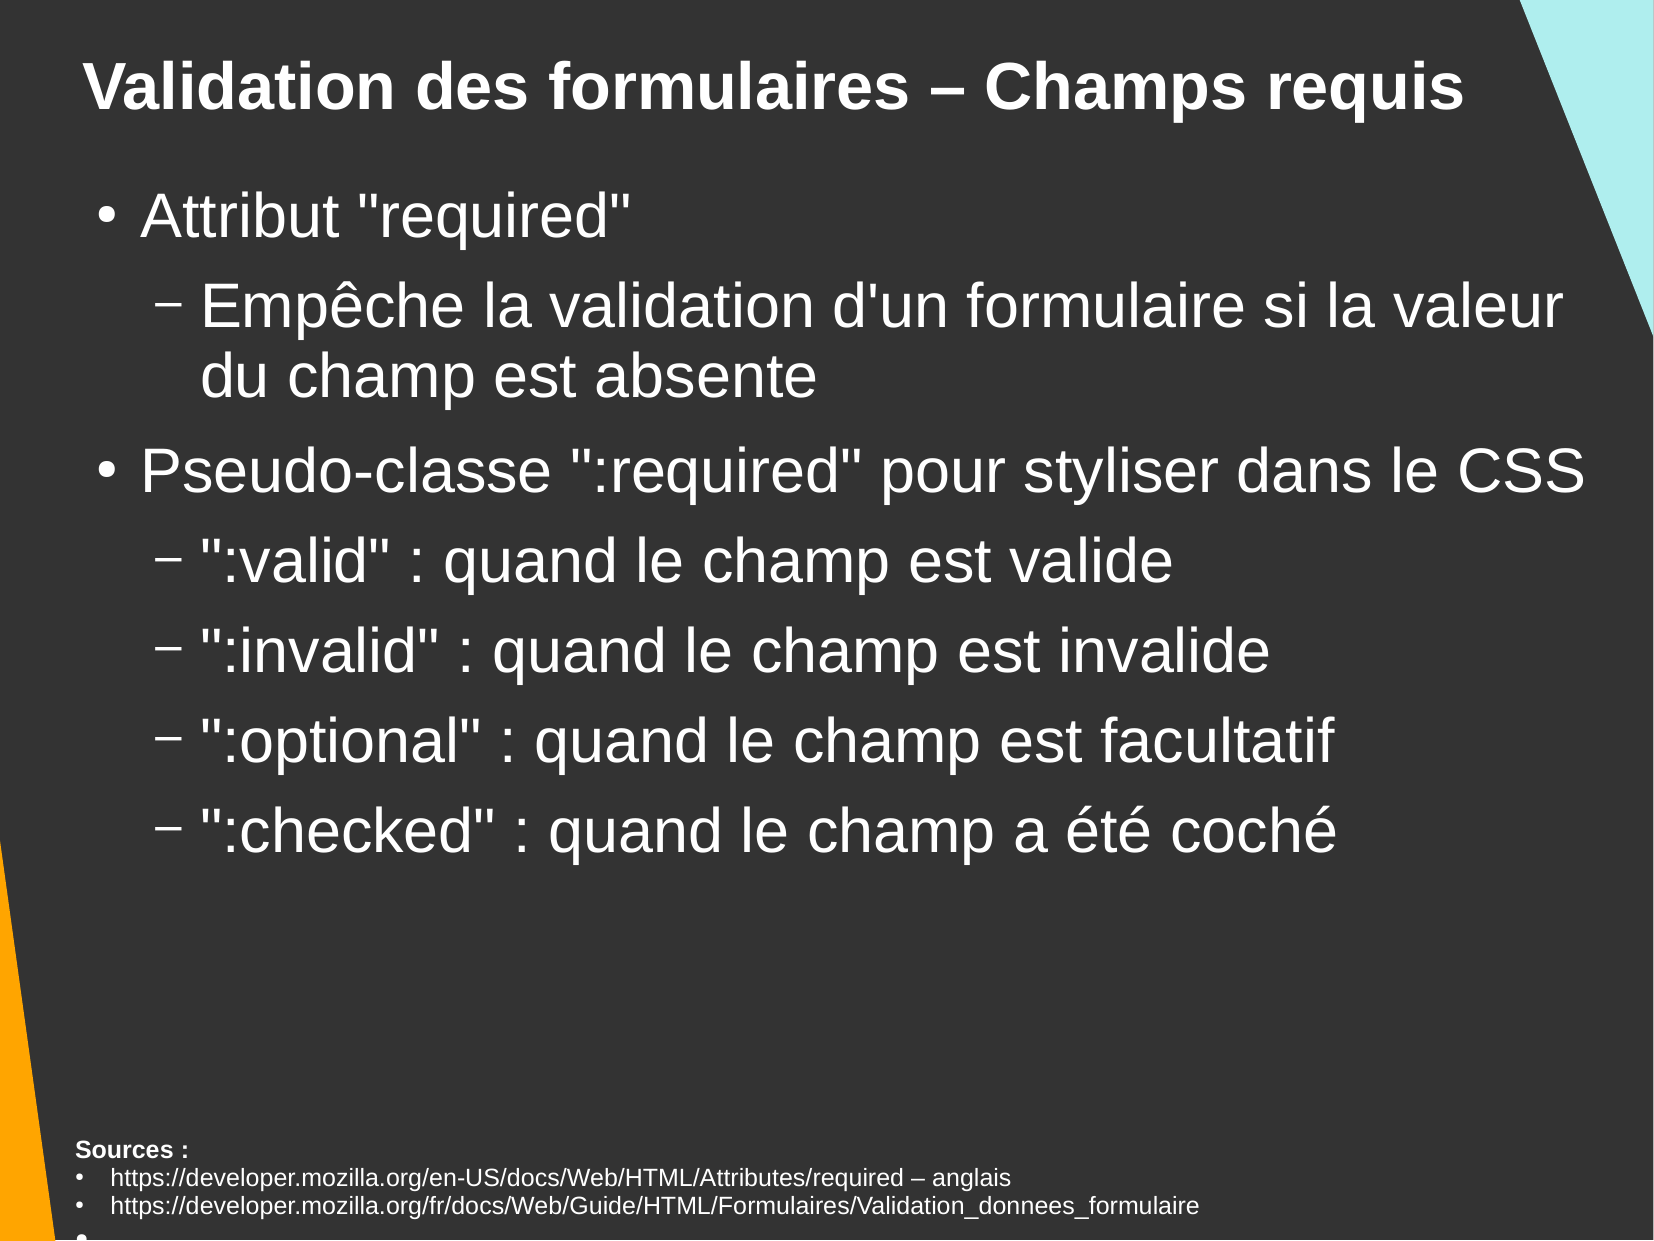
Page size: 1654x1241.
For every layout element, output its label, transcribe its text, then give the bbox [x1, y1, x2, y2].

list Attribut "required" Empêche la validation d'un formulaire si la valeur du champ est absente Pseudo-classe ":required" pour styliser dans le CSS ":valid" : quand le champ est valide ":invalid" : quand le champ est invalide ":optional" : quand le champ est facultatif ":checked" : quand le champ a été coché [80, 180, 1605, 934]
text_box [0, 840, 56, 1241]
title Validation des formulaires – Champs requis [82, 49, 1571, 152]
text_box Sources : https://developer.mozilla.org/en-US/docs/Web/HTML/Attributes/required – anglais https://developer.mozilla.org/fr/docs/Web/Guide/HTML/Formulaires/Validation_donnees_formulaire [60, 1128, 1546, 1241]
text_box [1519, 0, 1654, 339]
